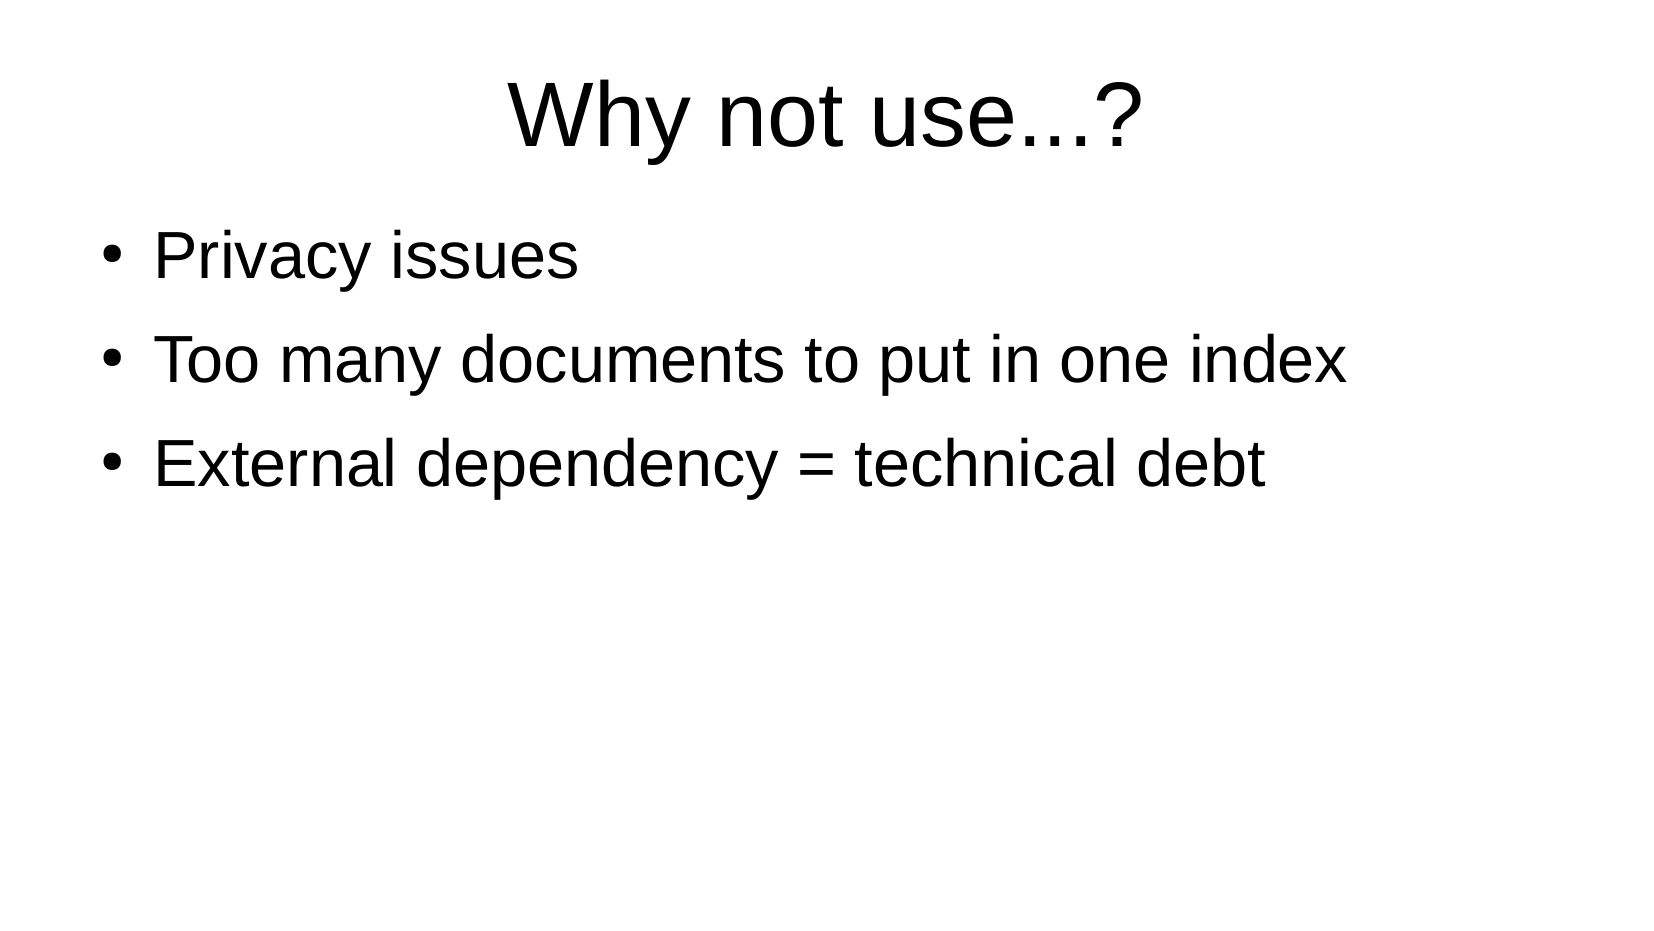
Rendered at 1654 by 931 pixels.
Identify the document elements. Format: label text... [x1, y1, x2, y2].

title Why not use...? [82, 37, 1571, 193]
list Privacy issues Too many documents to put in one index External dependency = technical debt [82, 217, 1571, 758]
